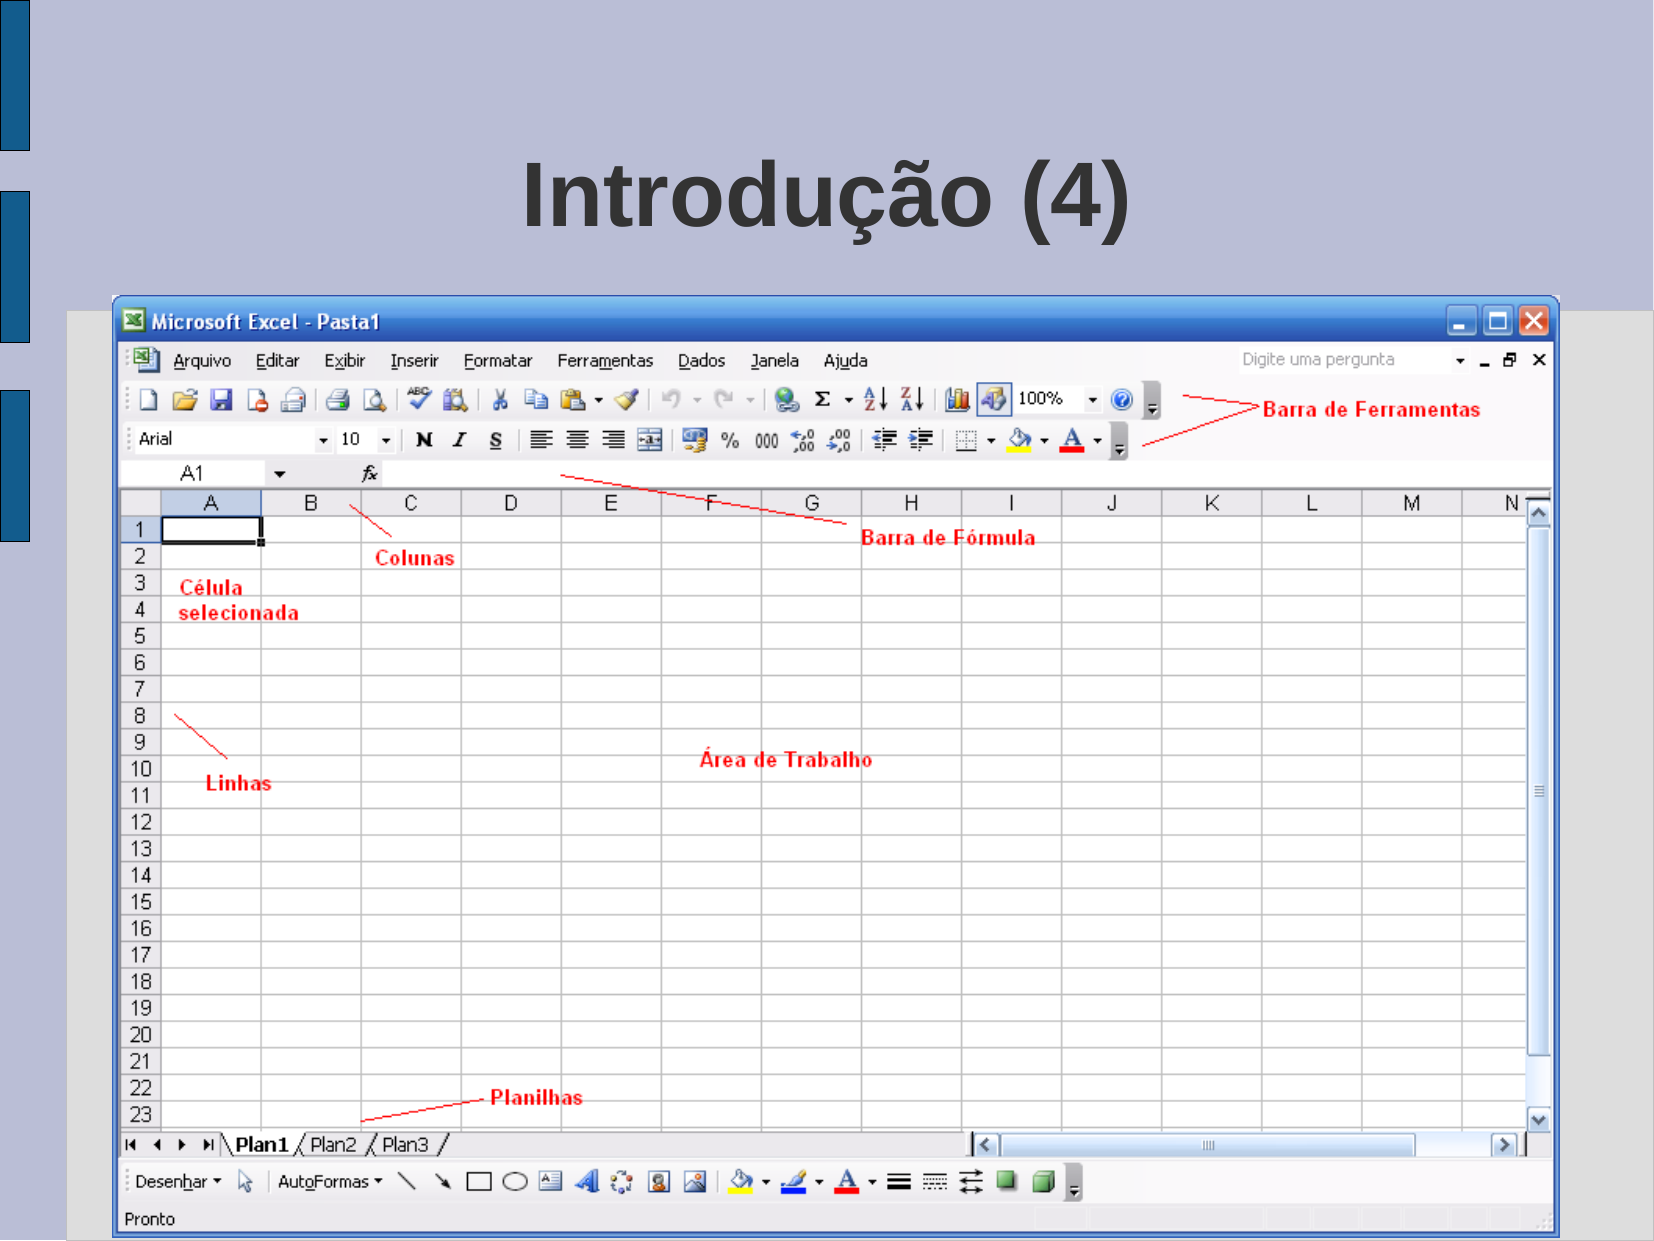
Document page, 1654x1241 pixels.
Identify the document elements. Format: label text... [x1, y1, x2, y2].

title Introdução (4) [121, 98, 1534, 291]
picture [112, 295, 1560, 1238]
